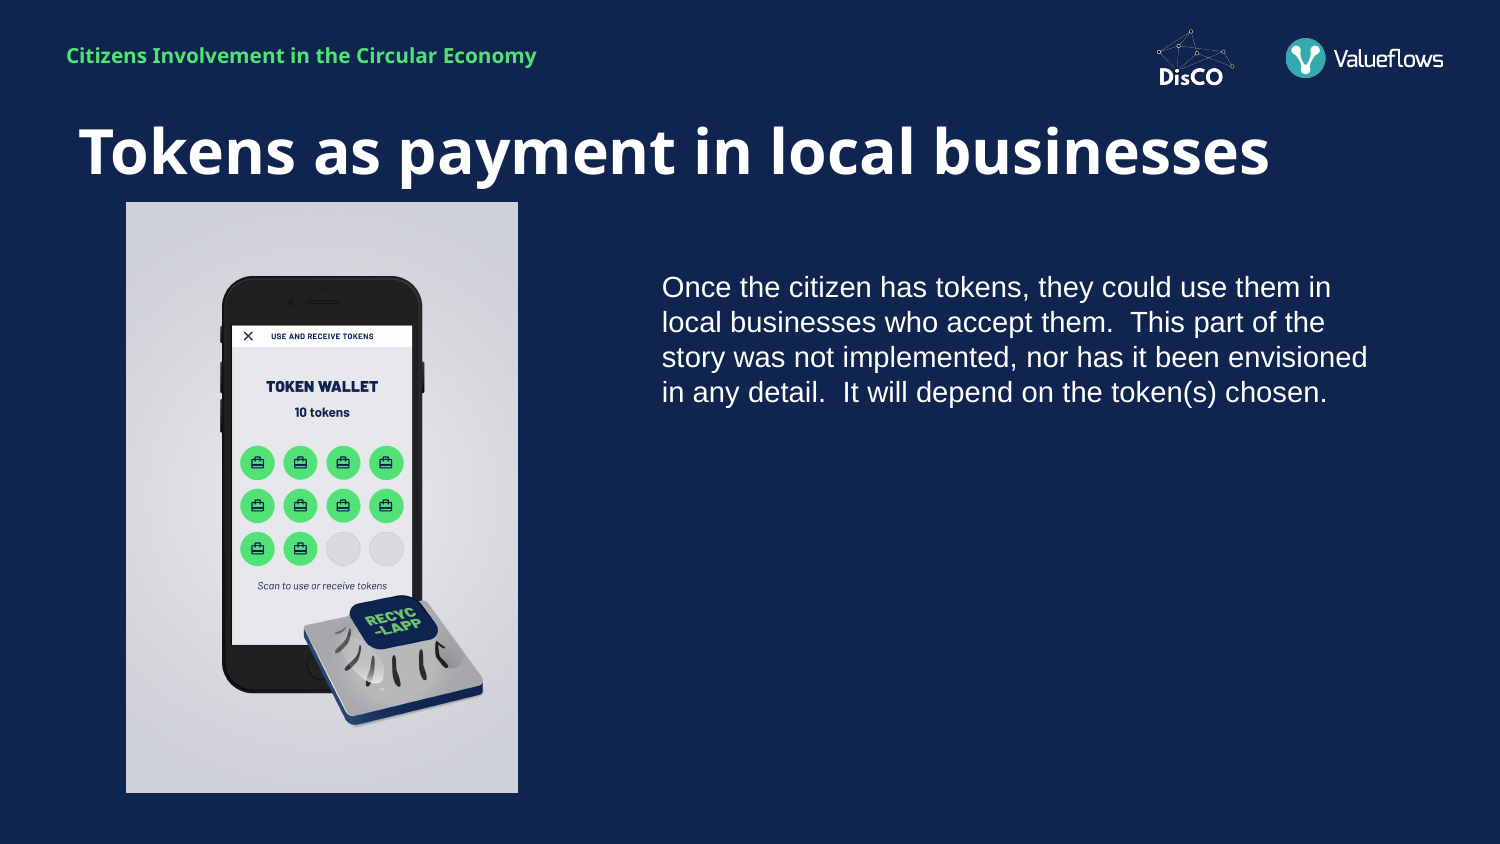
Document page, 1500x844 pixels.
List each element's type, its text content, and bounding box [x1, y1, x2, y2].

picture [126, 202, 518, 793]
picture [1156, 29, 1235, 86]
title Tokens as payment in local businesses [63, 89, 1437, 203]
picture [1280, 32, 1449, 83]
list Once the citizen has tokens, they could use them in local businesses who accept them. This part of the story was not implemented, nor has it been envisioned in any detail. It will depend on the token(s) chosen. [646, 252, 1413, 794]
